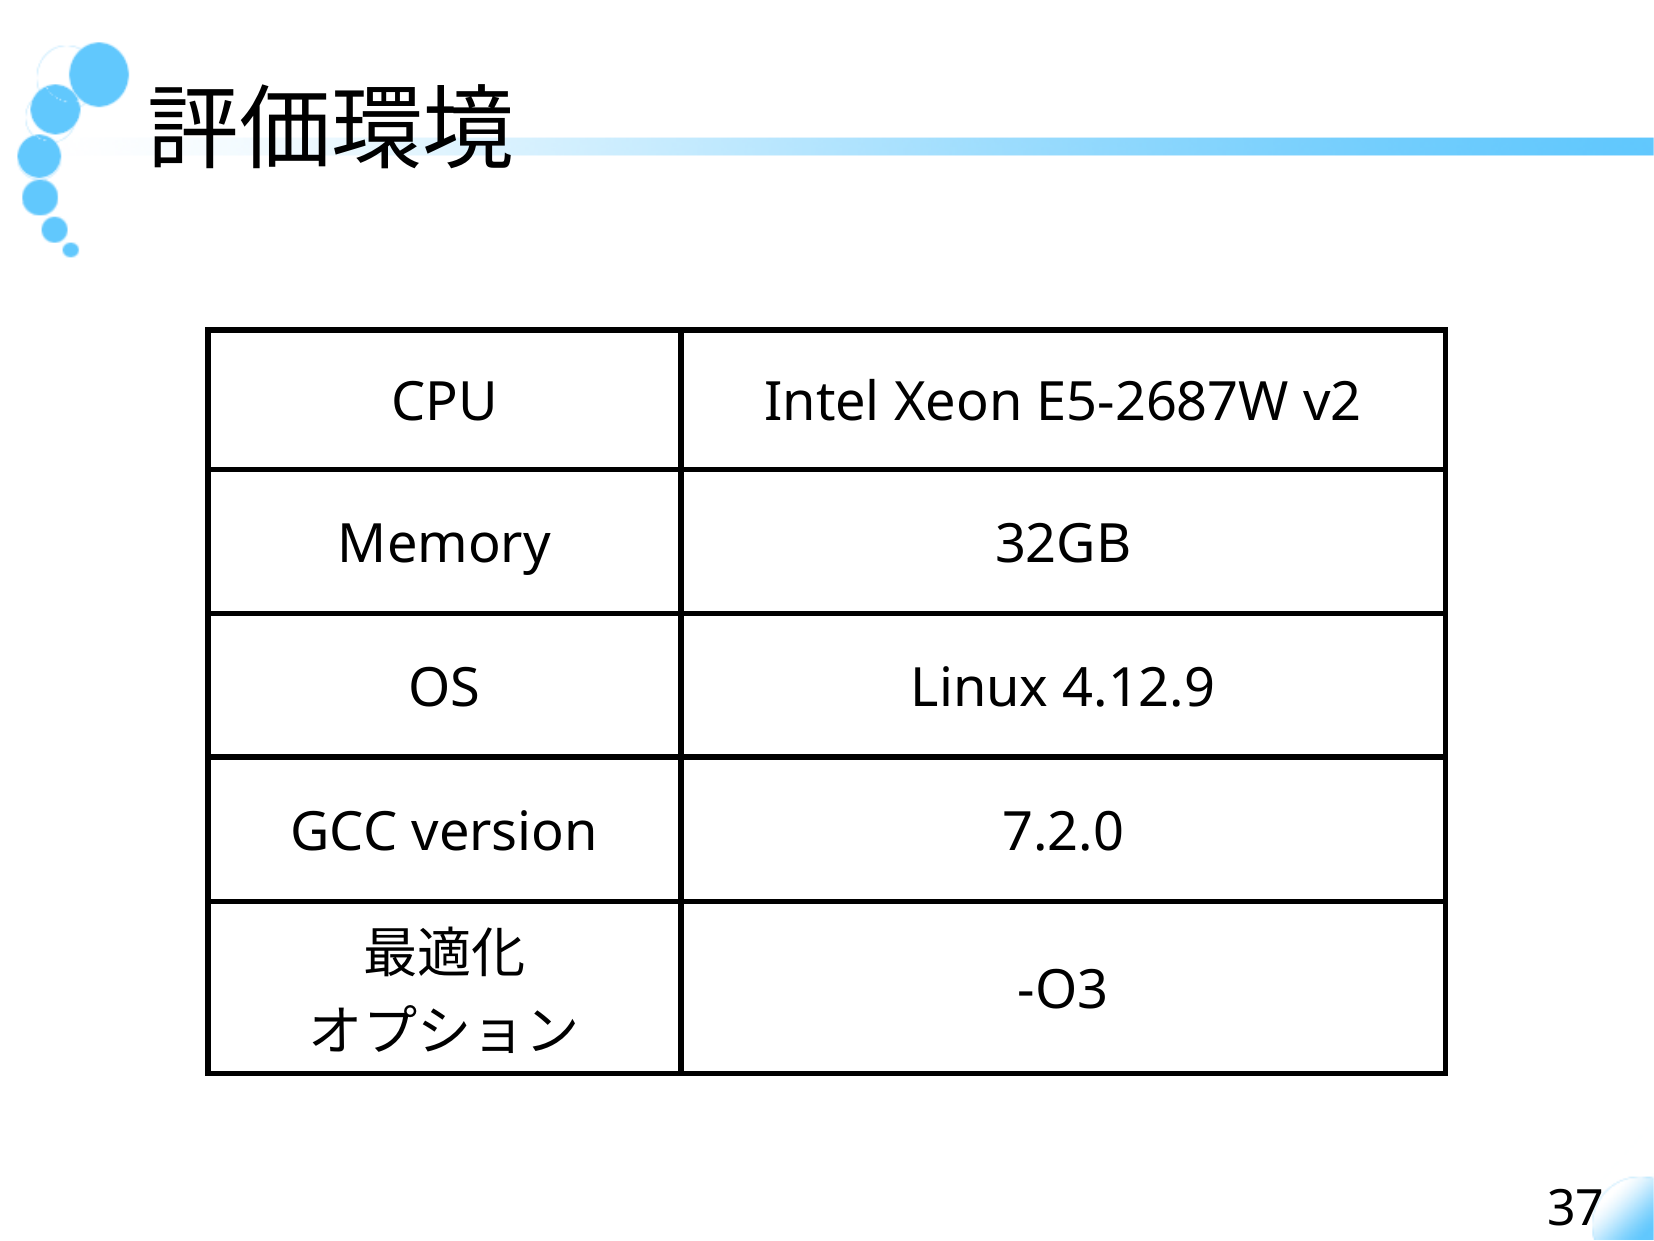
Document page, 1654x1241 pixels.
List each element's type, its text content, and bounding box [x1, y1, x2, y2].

table_cell OS [211, 616, 678, 754]
table_cell -O3 [684, 904, 1443, 1071]
table_header Intel Xeon E5-2687W v2 [684, 333, 1443, 467]
table_cell Memory [211, 472, 678, 611]
table_header CPU [211, 333, 678, 467]
title 評価環境 [147, 55, 1636, 266]
picture [0, 0, 1654, 1240]
table_cell 7.2.0 [684, 760, 1443, 899]
table_cell Linux 4.12.9 [684, 616, 1443, 754]
table_cell 最適化 オプション [211, 904, 678, 1071]
table_cell GCC version [211, 760, 678, 899]
table_cell 32GB [684, 472, 1443, 611]
